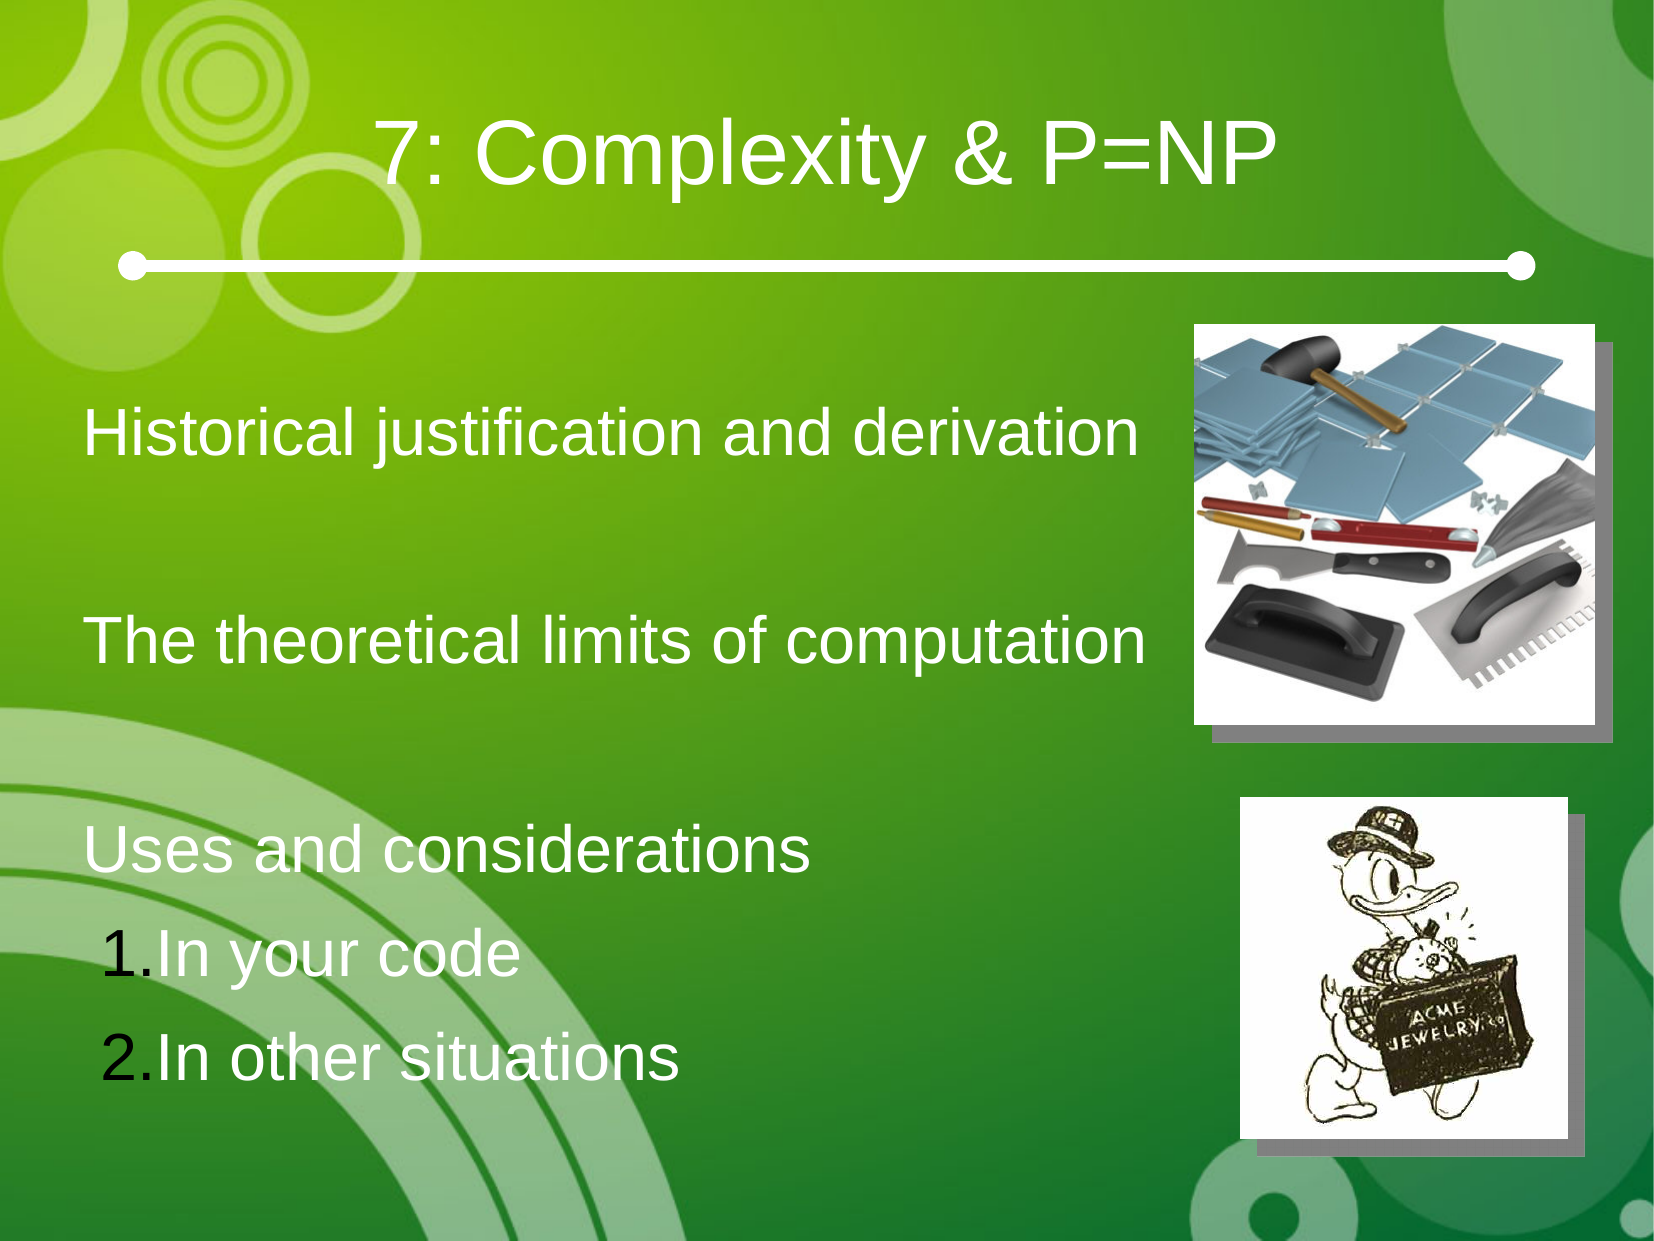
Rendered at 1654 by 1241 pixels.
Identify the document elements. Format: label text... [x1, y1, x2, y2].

list Historical justification and derivation The theoretical limits of computation Uses and considerations In your code In other situations [82, 290, 1571, 1094]
title 7: Complexity & P=NP [82, 56, 1571, 250]
picture [0, 0, 1654, 1241]
